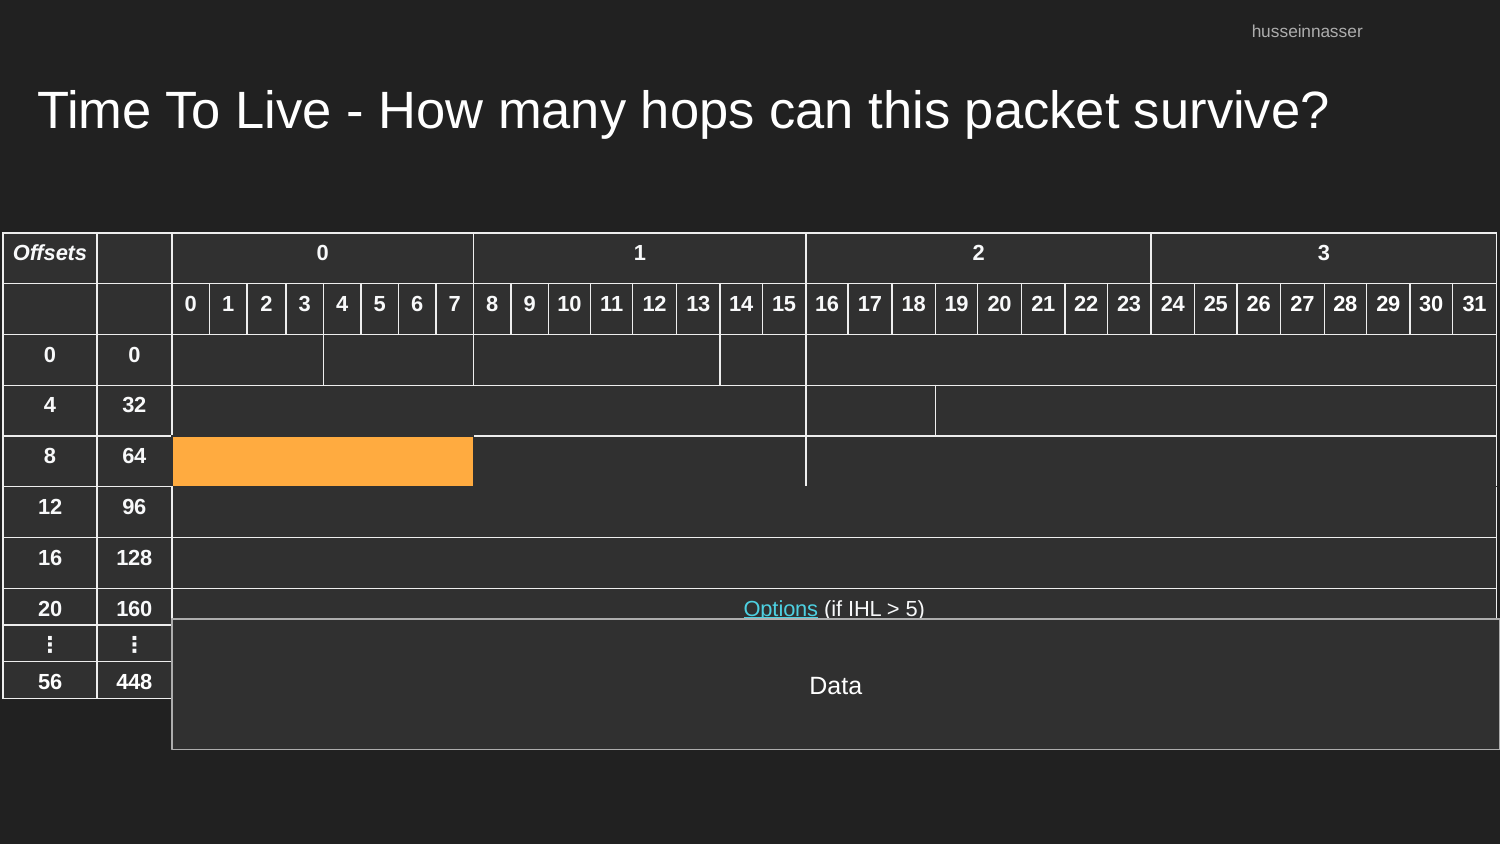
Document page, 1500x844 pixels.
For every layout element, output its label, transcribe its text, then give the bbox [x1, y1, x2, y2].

table_header [98, 234, 171, 283]
table_cell [807, 386, 935, 435]
table_cell 4 [324, 284, 360, 334]
table_cell 17 [849, 284, 891, 334]
table_cell 448 [98, 662, 171, 698]
table_cell [936, 386, 1496, 435]
table_cell 16 [807, 284, 847, 334]
table_cell 12 [633, 284, 676, 334]
table_header Offsets [4, 234, 96, 283]
table_cell [807, 437, 1496, 486]
text_box Data [171, 619, 1500, 750]
table_cell 16 [4, 538, 96, 588]
table_cell 15 [763, 284, 805, 334]
table_cell 20 [4, 589, 96, 624]
table_cell 1 [210, 284, 246, 334]
table_cell 28 [1325, 284, 1366, 334]
subtitle husseinnasser [1236, 11, 1492, 53]
table_cell 3 [287, 284, 323, 334]
table_cell [173, 538, 1496, 588]
title Time To Live - How many hops can this packet survive? [22, 60, 1420, 155]
table_cell 12 [4, 487, 96, 537]
table_cell [807, 335, 1496, 385]
table_cell [324, 335, 473, 385]
table_cell ⋮ [98, 626, 171, 661]
table_cell 5 [362, 284, 398, 334]
table_header 1 [474, 234, 805, 283]
table_cell 2 [248, 284, 285, 334]
table_cell [4, 284, 96, 334]
table_cell 10 [549, 284, 590, 334]
table_cell [98, 284, 171, 334]
table_cell 9 [512, 284, 548, 334]
table_cell 25 [1195, 284, 1236, 334]
table_cell 31 [1453, 284, 1496, 334]
table_cell [474, 437, 805, 486]
table_cell 32 [98, 386, 171, 435]
table_cell 18 [893, 284, 935, 334]
table_cell [474, 335, 719, 385]
table_cell 19 [936, 284, 977, 334]
table_cell 7 [437, 284, 473, 334]
table_cell ⋮ [4, 626, 96, 661]
table_header 3 [1152, 234, 1496, 283]
table_cell 8 [474, 284, 510, 334]
table_cell 26 [1238, 284, 1280, 334]
table_cell [173, 437, 473, 486]
table_cell [173, 386, 805, 435]
table_header 2 [807, 234, 1150, 283]
table_cell 0 [98, 335, 171, 385]
table_cell 14 [721, 284, 762, 334]
table_cell 96 [98, 487, 171, 537]
table_cell 20 [978, 284, 1021, 334]
table_cell 64 [98, 437, 171, 486]
table_cell 27 [1281, 284, 1324, 334]
table_cell Options (if IHL > 5) [173, 589, 1496, 619]
table_cell 0 [173, 284, 209, 334]
table_cell 4 [4, 386, 96, 435]
table_cell [173, 335, 323, 385]
table_cell 13 [677, 284, 719, 334]
table_cell 22 [1066, 284, 1107, 334]
table_cell 24 [1152, 284, 1194, 334]
table_header 0 [173, 234, 473, 283]
table_cell 0 [4, 335, 96, 385]
table_cell 56 [4, 662, 96, 698]
table_cell [173, 487, 1496, 537]
table_cell 30 [1411, 284, 1452, 334]
table_cell 6 [399, 284, 435, 334]
table_cell 11 [591, 284, 632, 334]
table_cell 29 [1367, 284, 1409, 334]
table_cell 21 [1022, 284, 1064, 334]
table_cell 8 [4, 437, 96, 486]
table_cell 128 [98, 538, 171, 588]
table_cell 23 [1108, 284, 1150, 334]
table_cell [721, 335, 805, 385]
table_cell 160 [98, 589, 171, 624]
